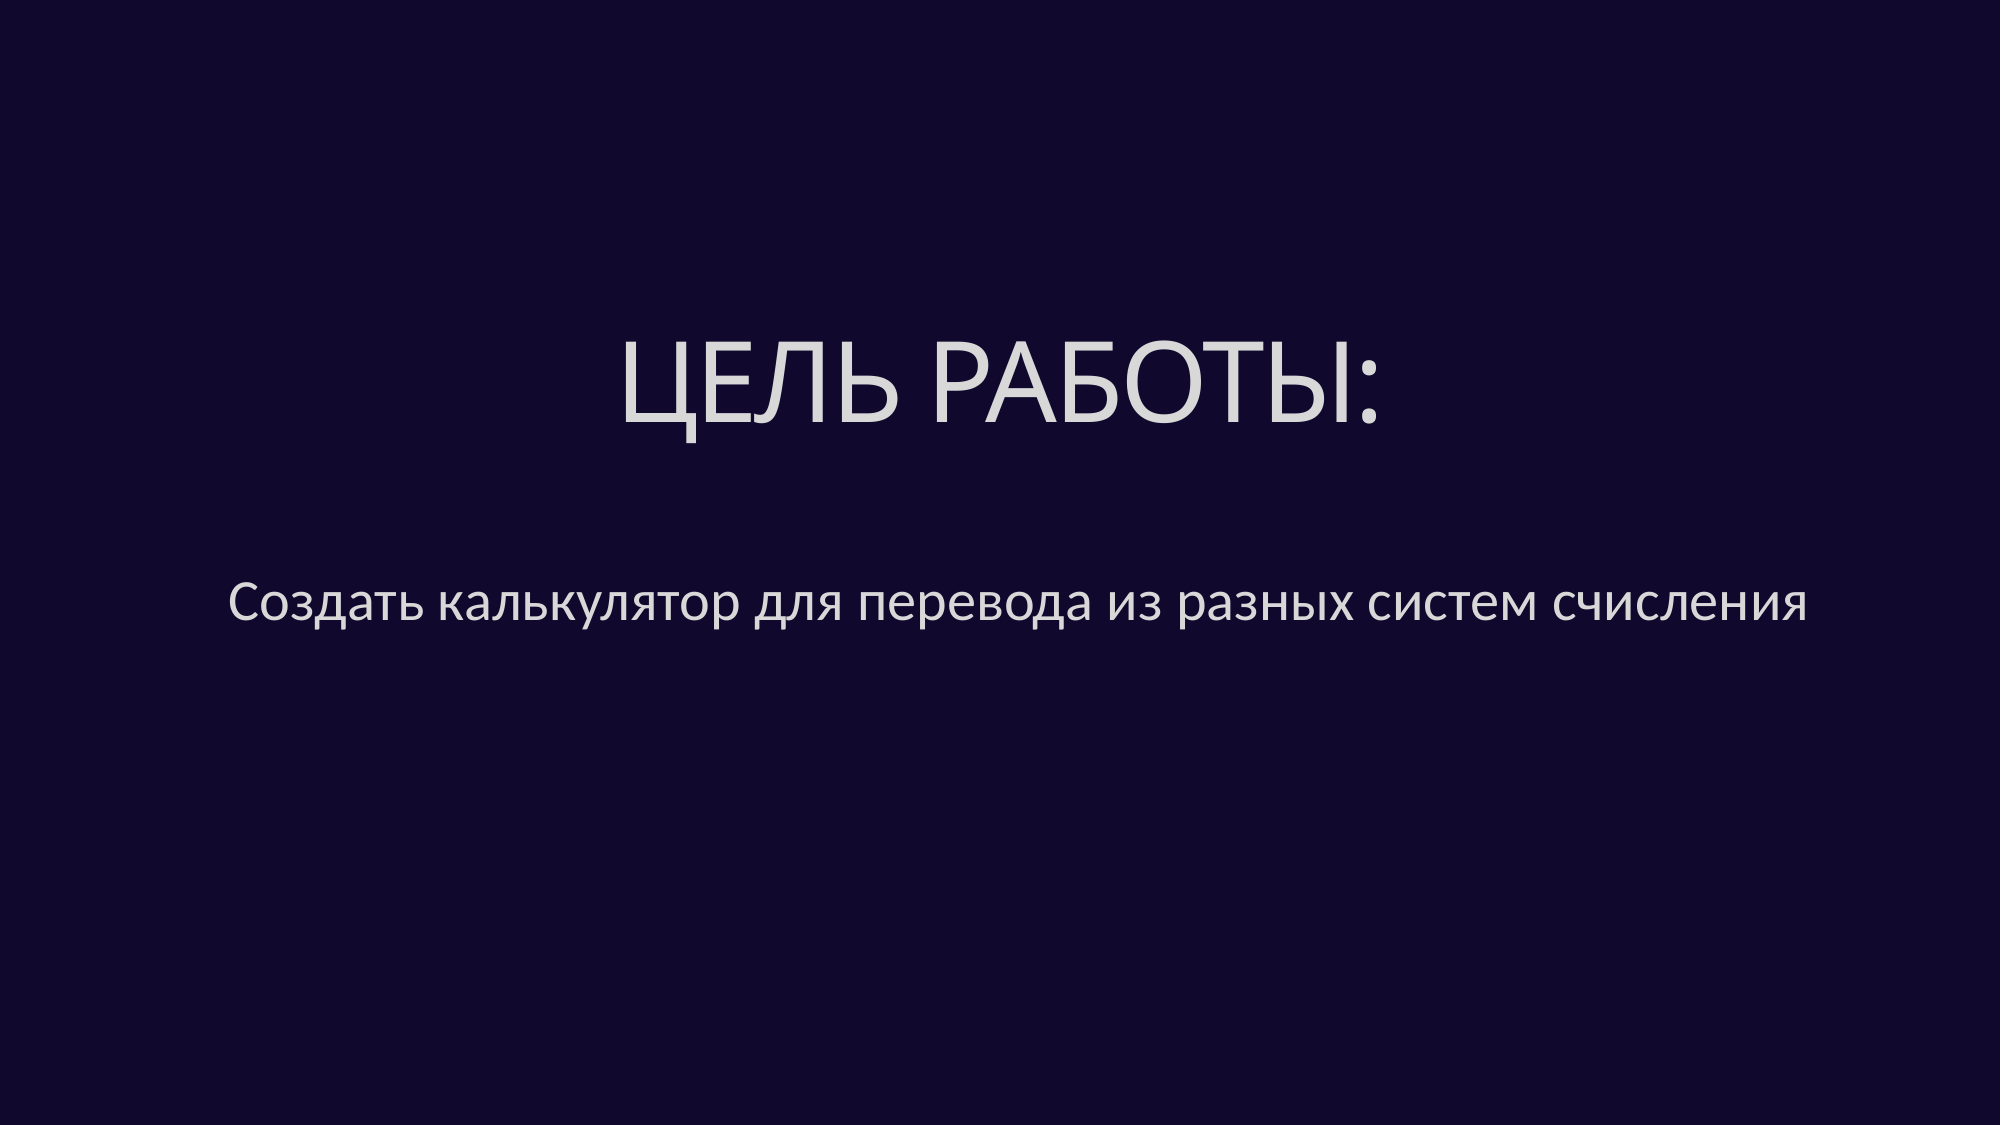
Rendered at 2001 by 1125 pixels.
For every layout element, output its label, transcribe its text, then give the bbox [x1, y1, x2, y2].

subtitle Создать калькулятор для перевода из разных систем счисления [150, 562, 1889, 745]
title ЦЕЛЬ РАБОТЫ: [111, 272, 1889, 455]
